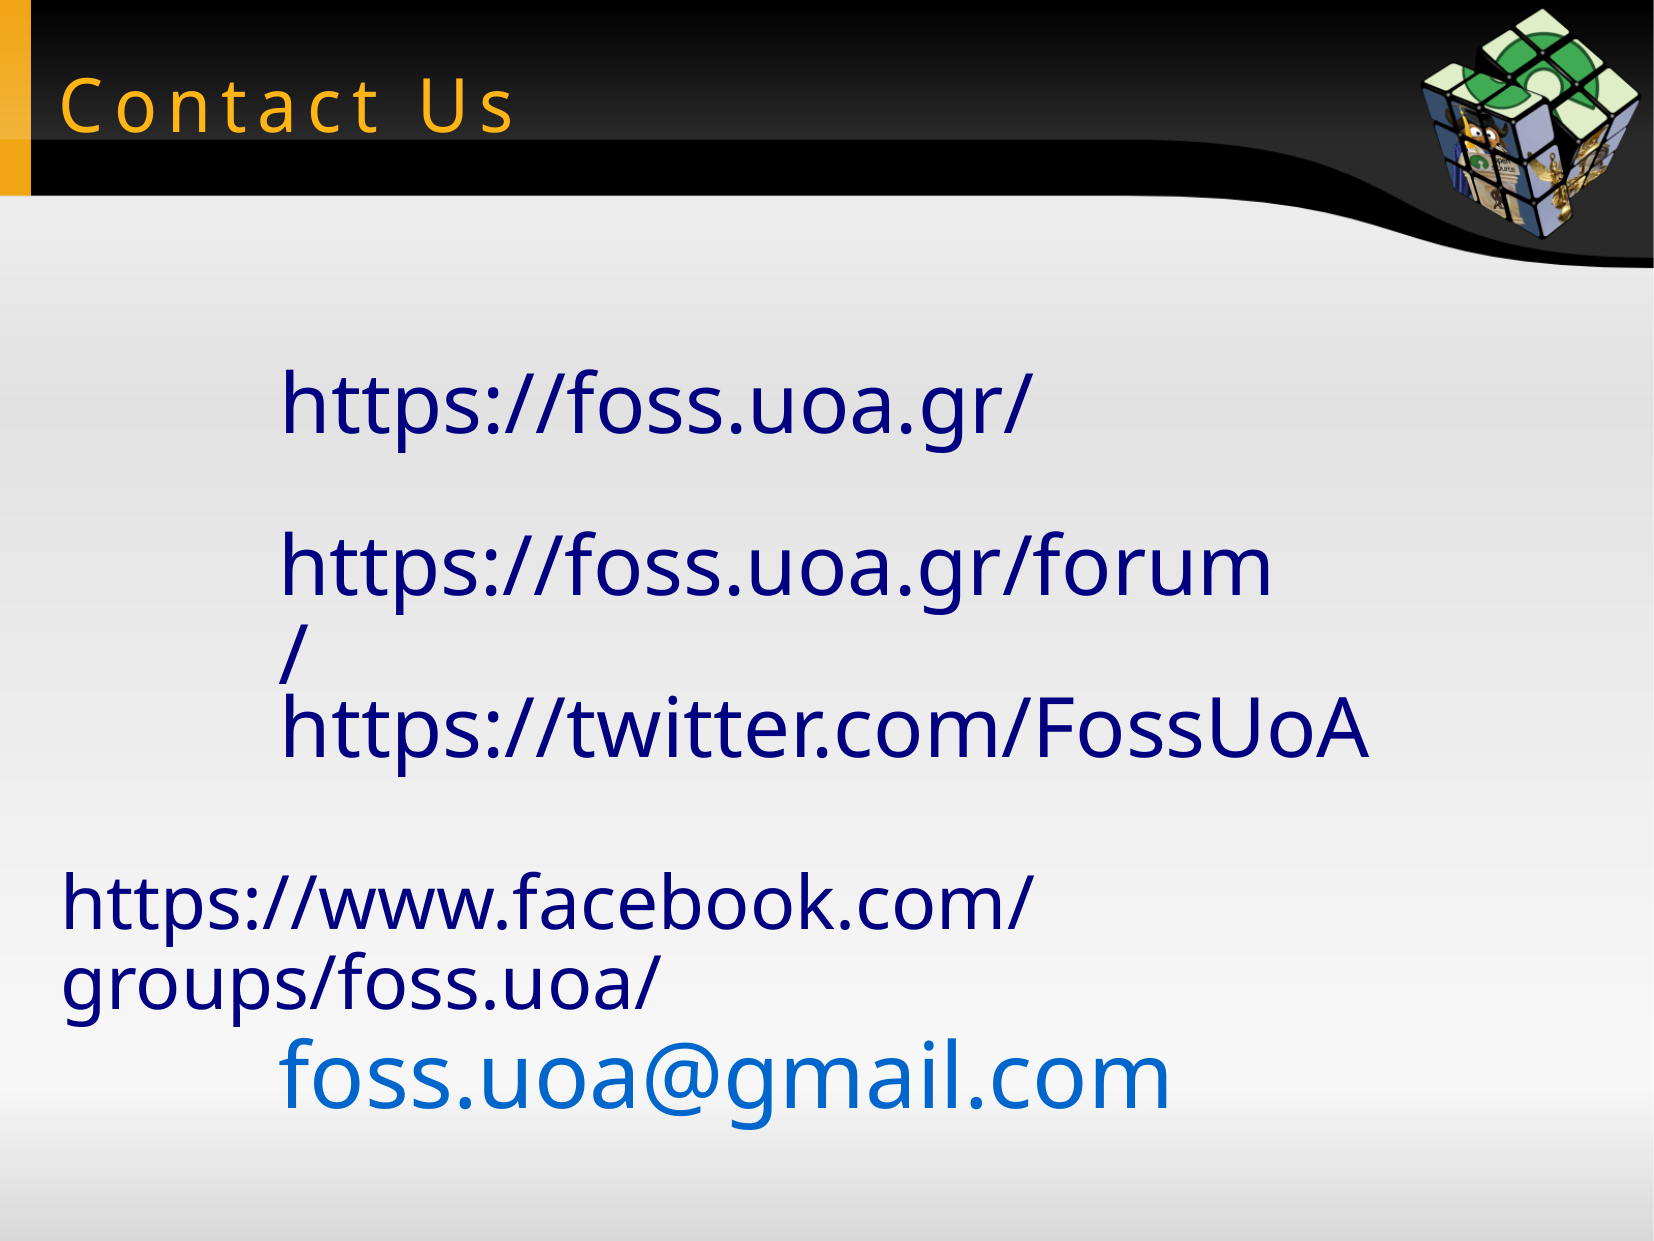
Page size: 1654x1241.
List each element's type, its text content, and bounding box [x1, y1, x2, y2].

text_box https://twitter.com/FossUoA [265, 661, 1391, 788]
text_box https://www.facebook.com/groups/foss.uoa/ [45, 841, 1096, 950]
title Contact Us [59, 29, 1270, 178]
text_box https://foss.uoa.gr/ [265, 336, 1026, 446]
text_box foss.uoa@gmail.com [263, 1003, 1156, 1122]
picture [0, 0, 1654, 1241]
text_box https://foss.uoa.gr/forum/ [263, 499, 1314, 608]
